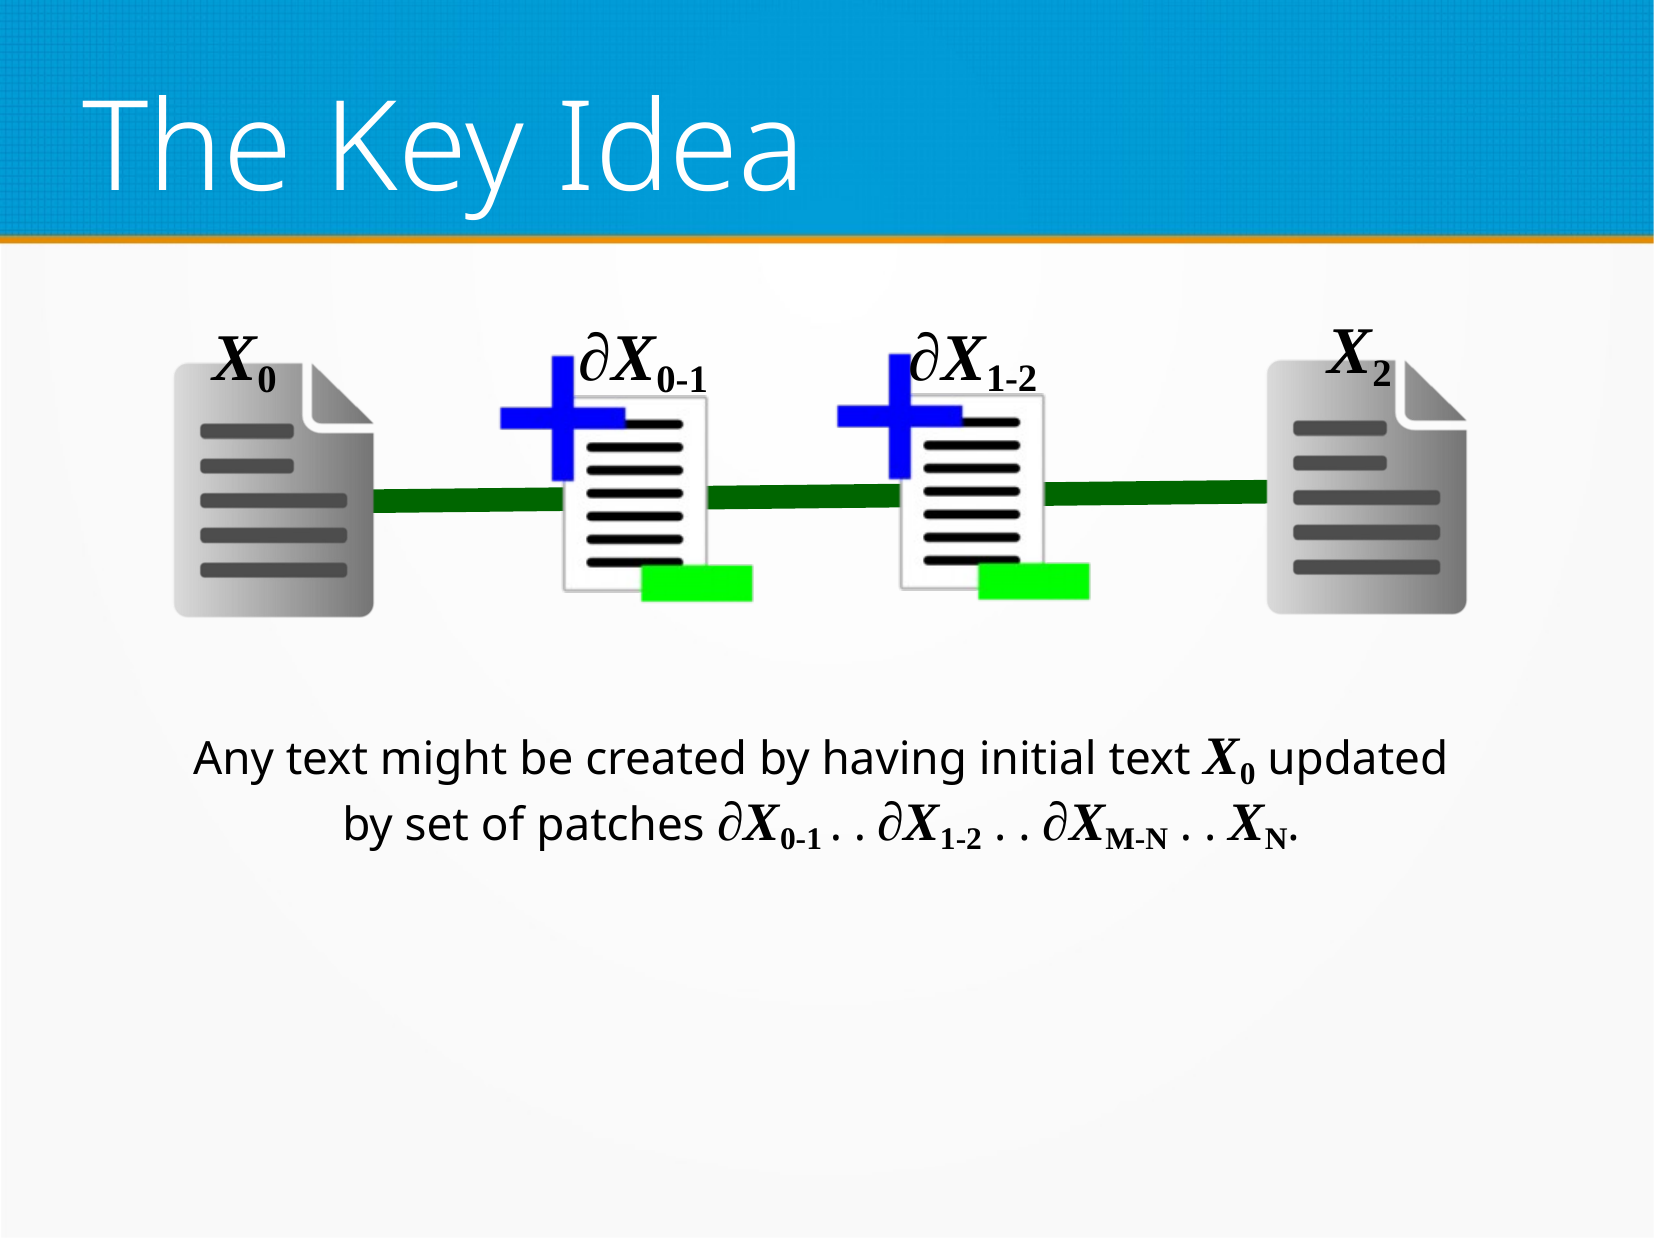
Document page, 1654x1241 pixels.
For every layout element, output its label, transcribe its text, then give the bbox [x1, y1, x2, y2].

picture [0, 233, 1654, 1241]
text_box ∂X0-1 [572, 314, 714, 407]
text_box X2 [1321, 307, 1416, 402]
text_box ∂X1-2 [902, 312, 1062, 408]
text_box X0 [206, 314, 283, 407]
title The Key Idea [82, 19, 1571, 227]
text_box Any text might be created by having initial text X0 updated by set of patches ∂X0-1 . . ∂X1-2 . . ∂XM-N . . XN. [177, 720, 1465, 862]
